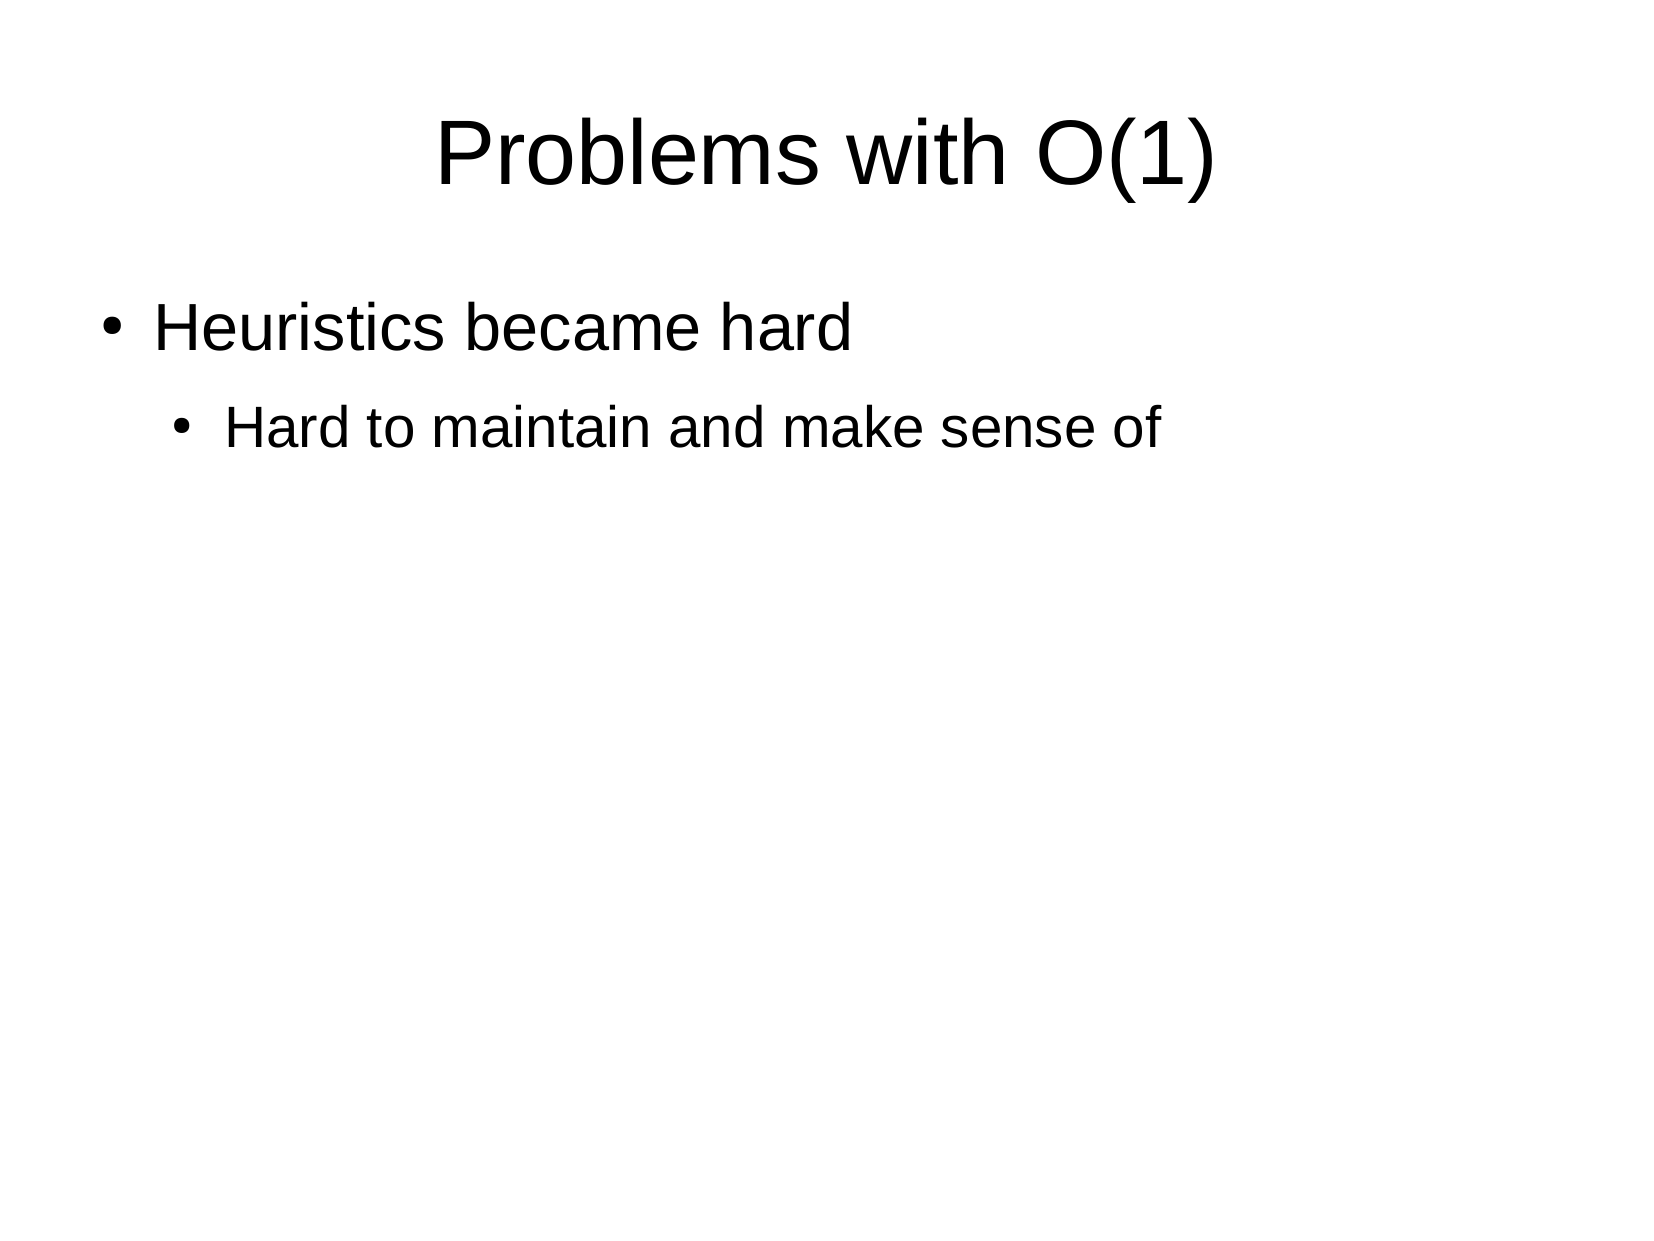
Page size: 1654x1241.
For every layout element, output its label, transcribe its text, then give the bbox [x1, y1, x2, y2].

list Heuristics became hard Hard to maintain and make sense of [82, 290, 1571, 1010]
title Problems with O(1) [82, 49, 1571, 257]
